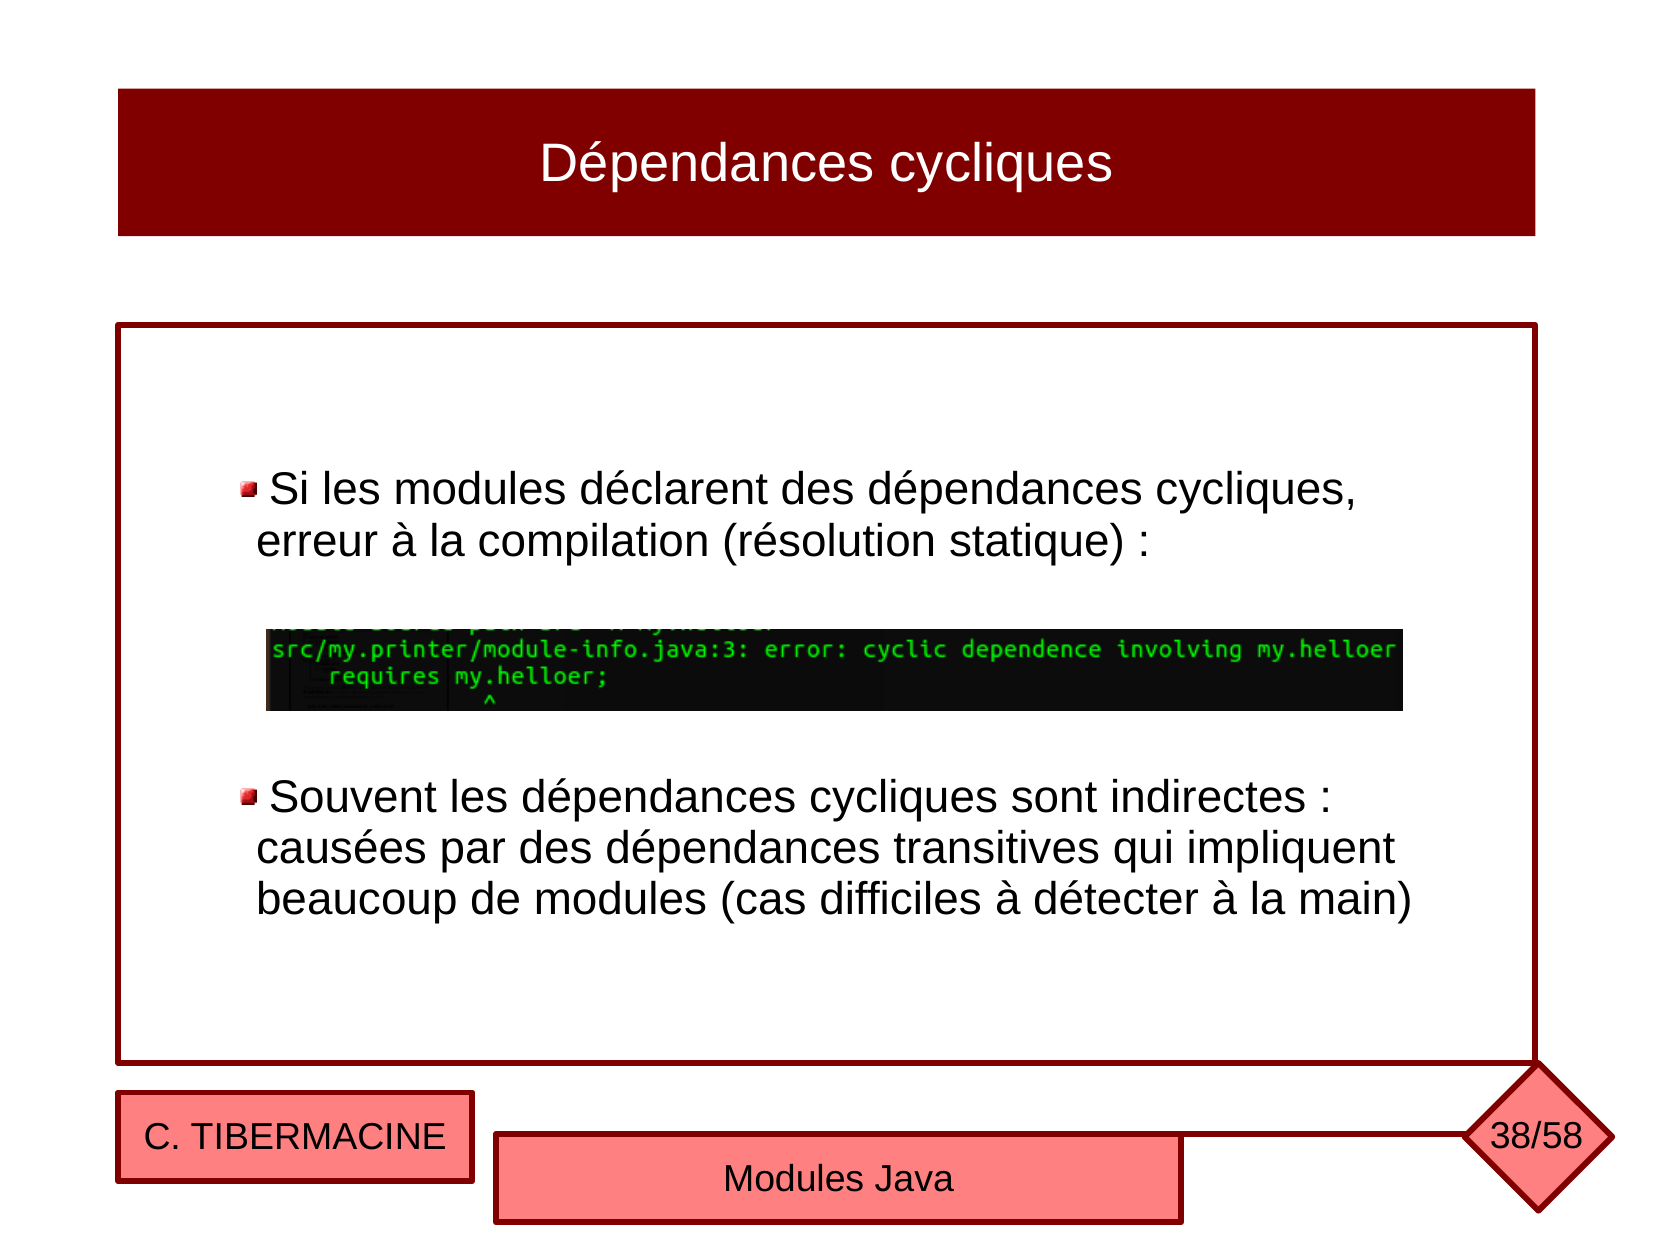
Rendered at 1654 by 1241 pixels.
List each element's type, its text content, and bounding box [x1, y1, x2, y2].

picture [240, 481, 257, 497]
text_box Dépendances cycliques [118, 88, 1536, 237]
text_box C. TIBERMACINE [118, 1092, 473, 1182]
text_box [1491, 1164, 1586, 1211]
text_box [1464, 1126, 1475, 1148]
picture [240, 788, 257, 805]
text_box Si les modules déclarent des dépendances cycliques, erreur à la compilation (résolution statique) : Souvent les dépendances cycliques sont indirectes : causées par des dépendances transitives qui impliquent beaucoup de modules (cas difficiles à détecter à la main) [118, 324, 1536, 1063]
text_box Modules Java [496, 1133, 1182, 1223]
text_box <numéro>/58 [1475, 1107, 1654, 1164]
text_box [1494, 1062, 1583, 1107]
picture [266, 629, 1403, 711]
